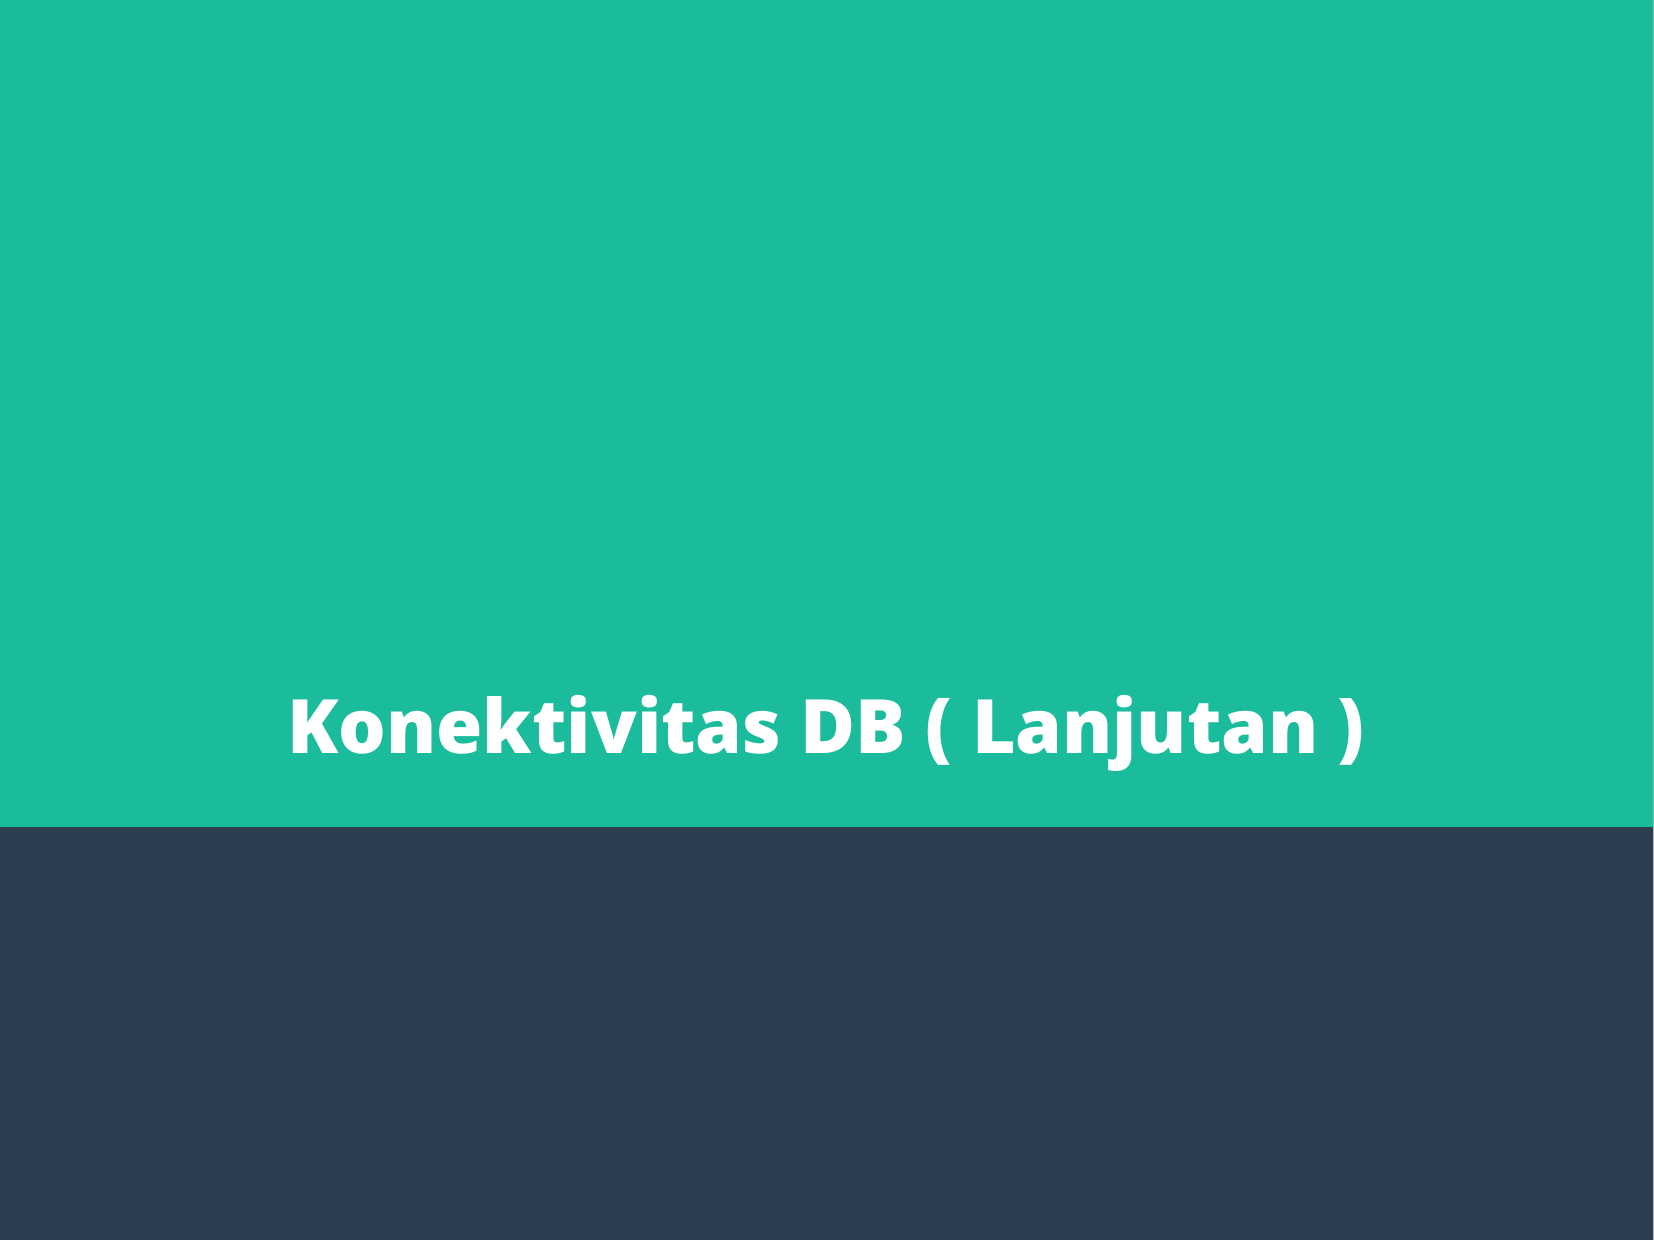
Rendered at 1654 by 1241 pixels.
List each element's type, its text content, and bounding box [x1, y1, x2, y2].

title Konektivitas DB ( Lanjutan ) [59, 620, 1595, 778]
